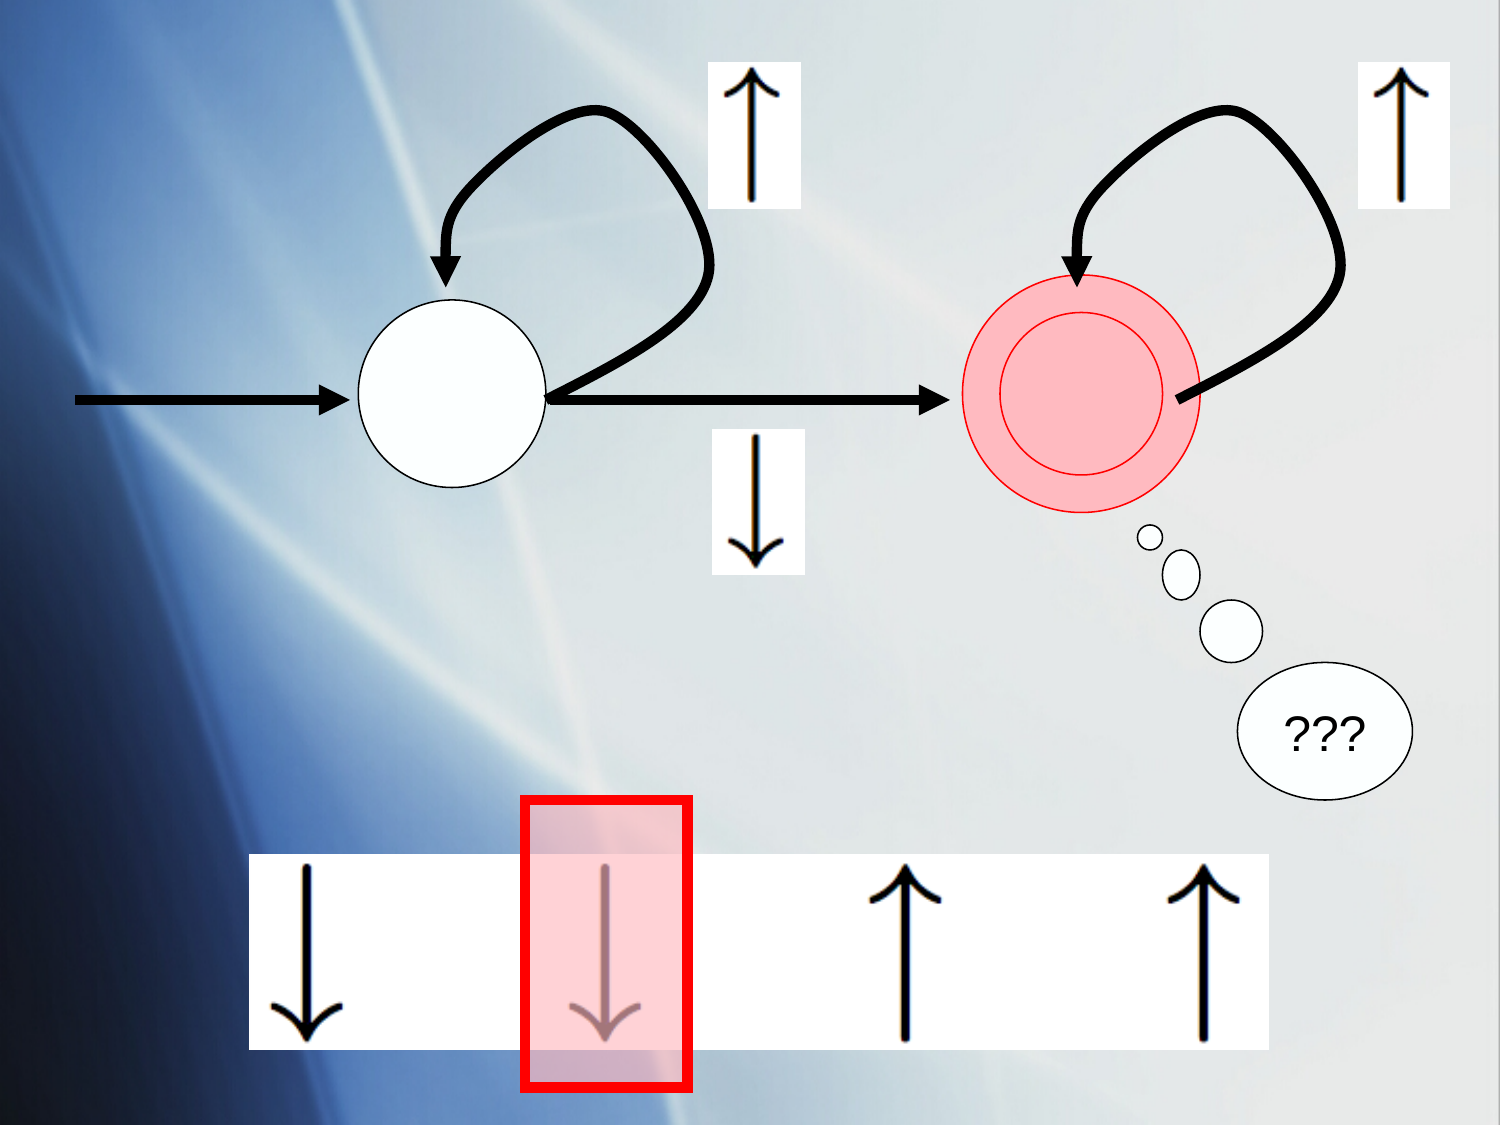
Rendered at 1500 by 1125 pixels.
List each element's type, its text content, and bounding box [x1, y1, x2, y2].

picture [0, 0, 1500, 1125]
text_box [1137, 524, 1163, 550]
text_box ??? [1237, 662, 1413, 801]
text_box [962, 275, 1201, 513]
text_box [525, 800, 688, 1088]
text_box [358, 299, 546, 488]
text_box [1162, 549, 1201, 601]
text_box [1200, 600, 1263, 663]
